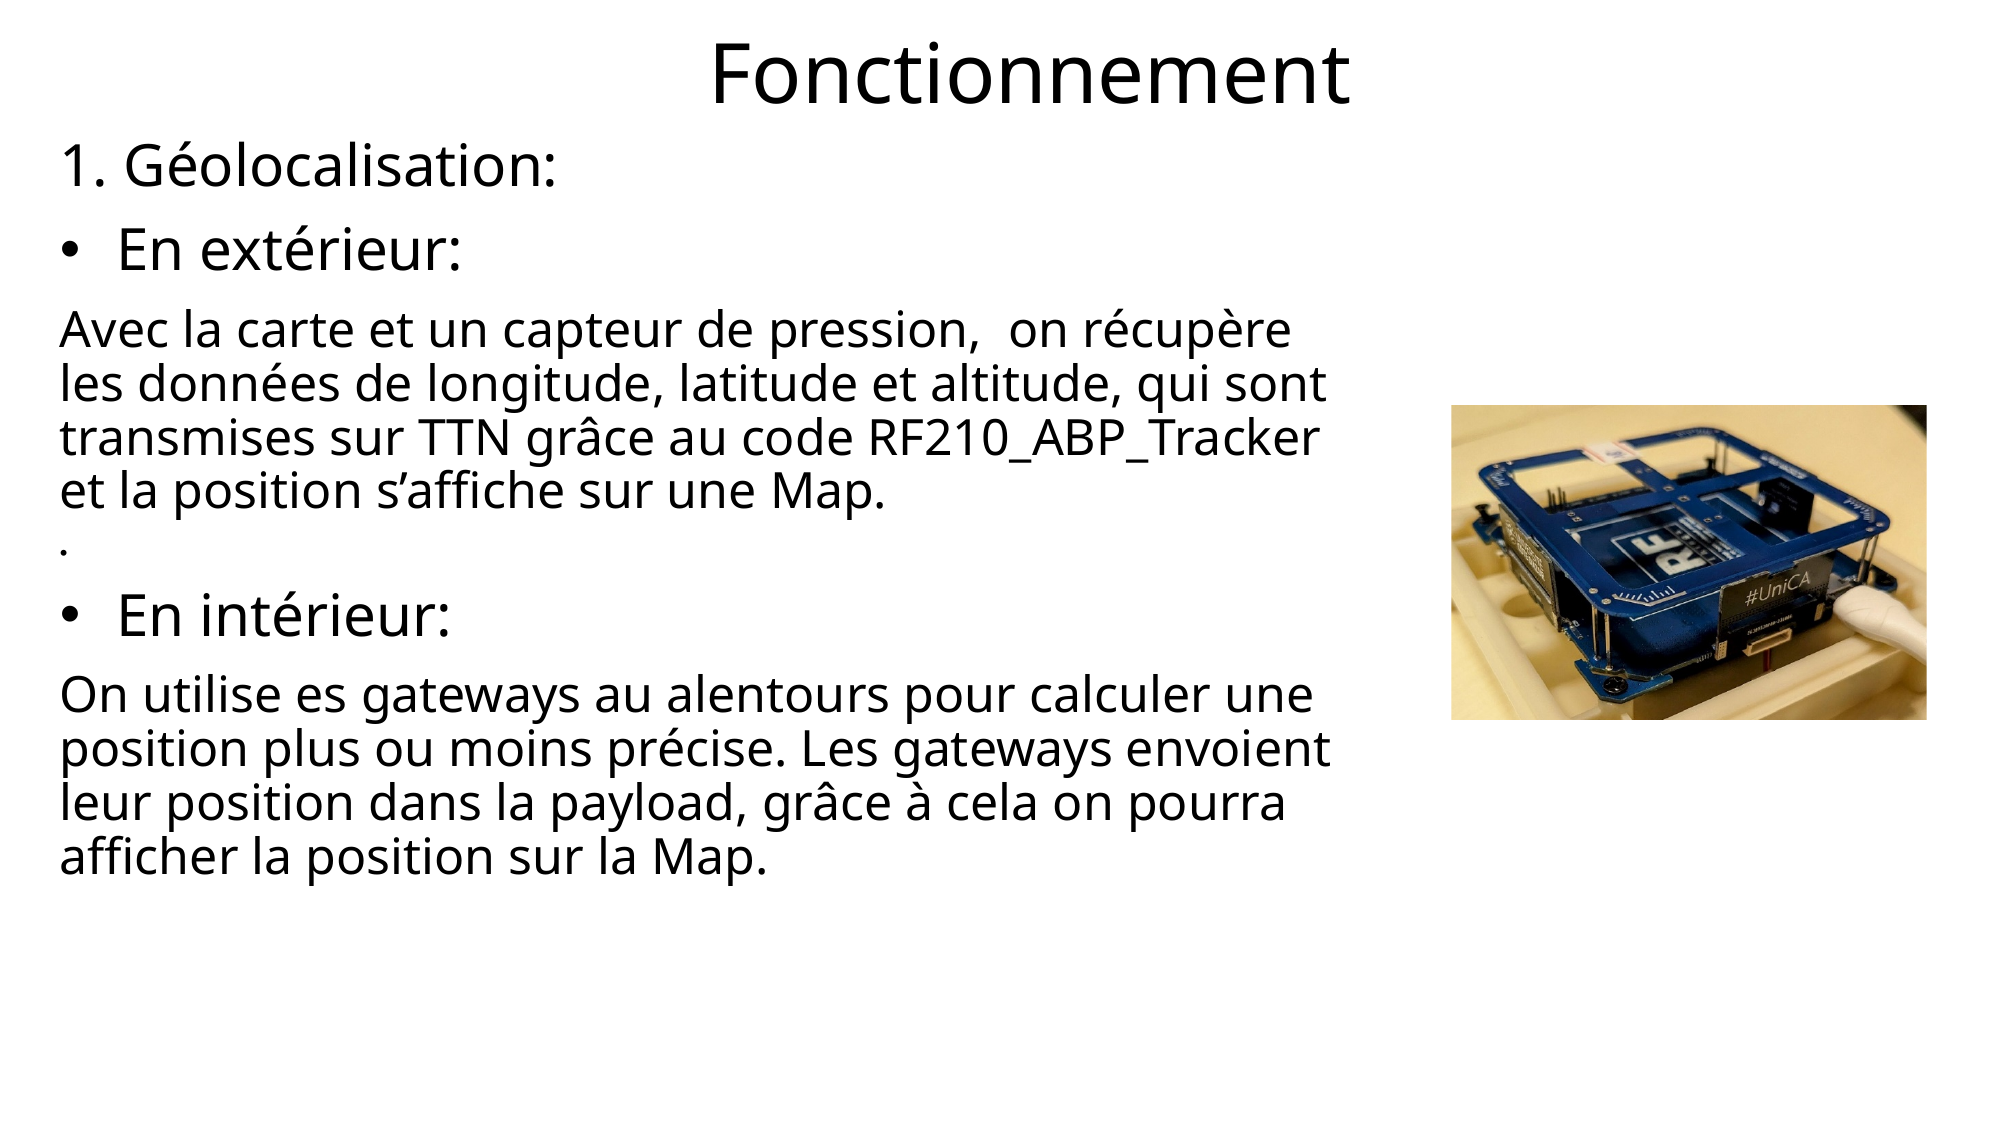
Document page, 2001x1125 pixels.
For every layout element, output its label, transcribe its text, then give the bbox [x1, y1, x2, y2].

picture [1451, 405, 1927, 720]
text_box Fonctionnement [693, 12, 1307, 129]
list 1. Géolocalisation: En extérieur: Avec la carte et un capteur de pression, on récupère les données de longitude, latitude et altitude, qui sont transmises sur TTN grâce au code RF210_ABP_Tracker et la position s’affiche sur une Map. En intérieur: On utilise es gateways au alentours pour calculer une position plus ou moins précise. Les gateways envoient leur position dans la payload, grâce à cela on pourra afficher la position sur la Map. [44, 128, 1372, 1082]
